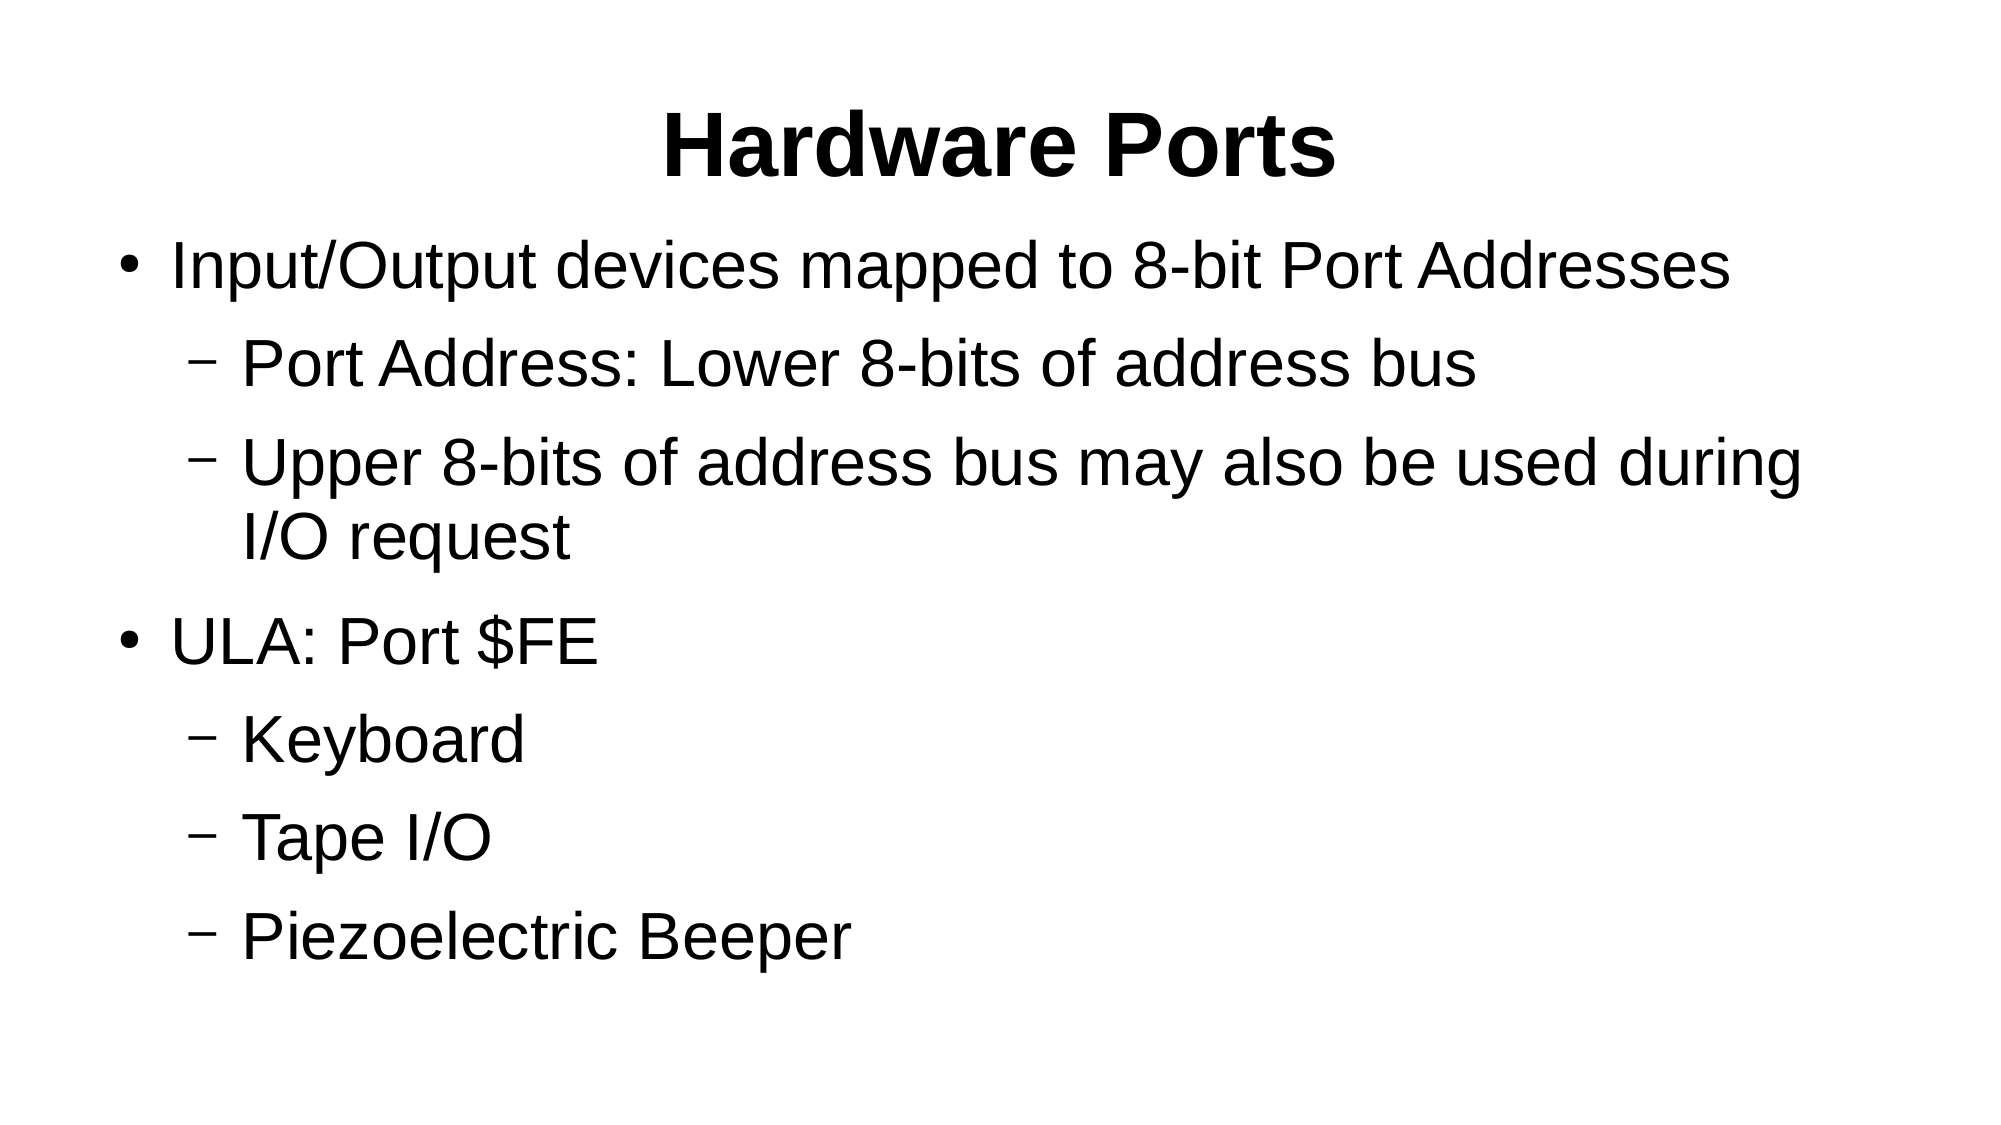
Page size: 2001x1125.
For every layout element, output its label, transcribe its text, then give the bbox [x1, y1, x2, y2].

title Hardware Ports [137, 36, 1863, 227]
list Input/Output devices mapped to 8-bit Port Addresses Port Address: Lower 8-bits of address bus Upper 8-bits of address bus may also be used during I/O request ULA: Port $FE Keyboard Tape I/O Piezoelectric Beeper [99, 227, 1900, 1075]
